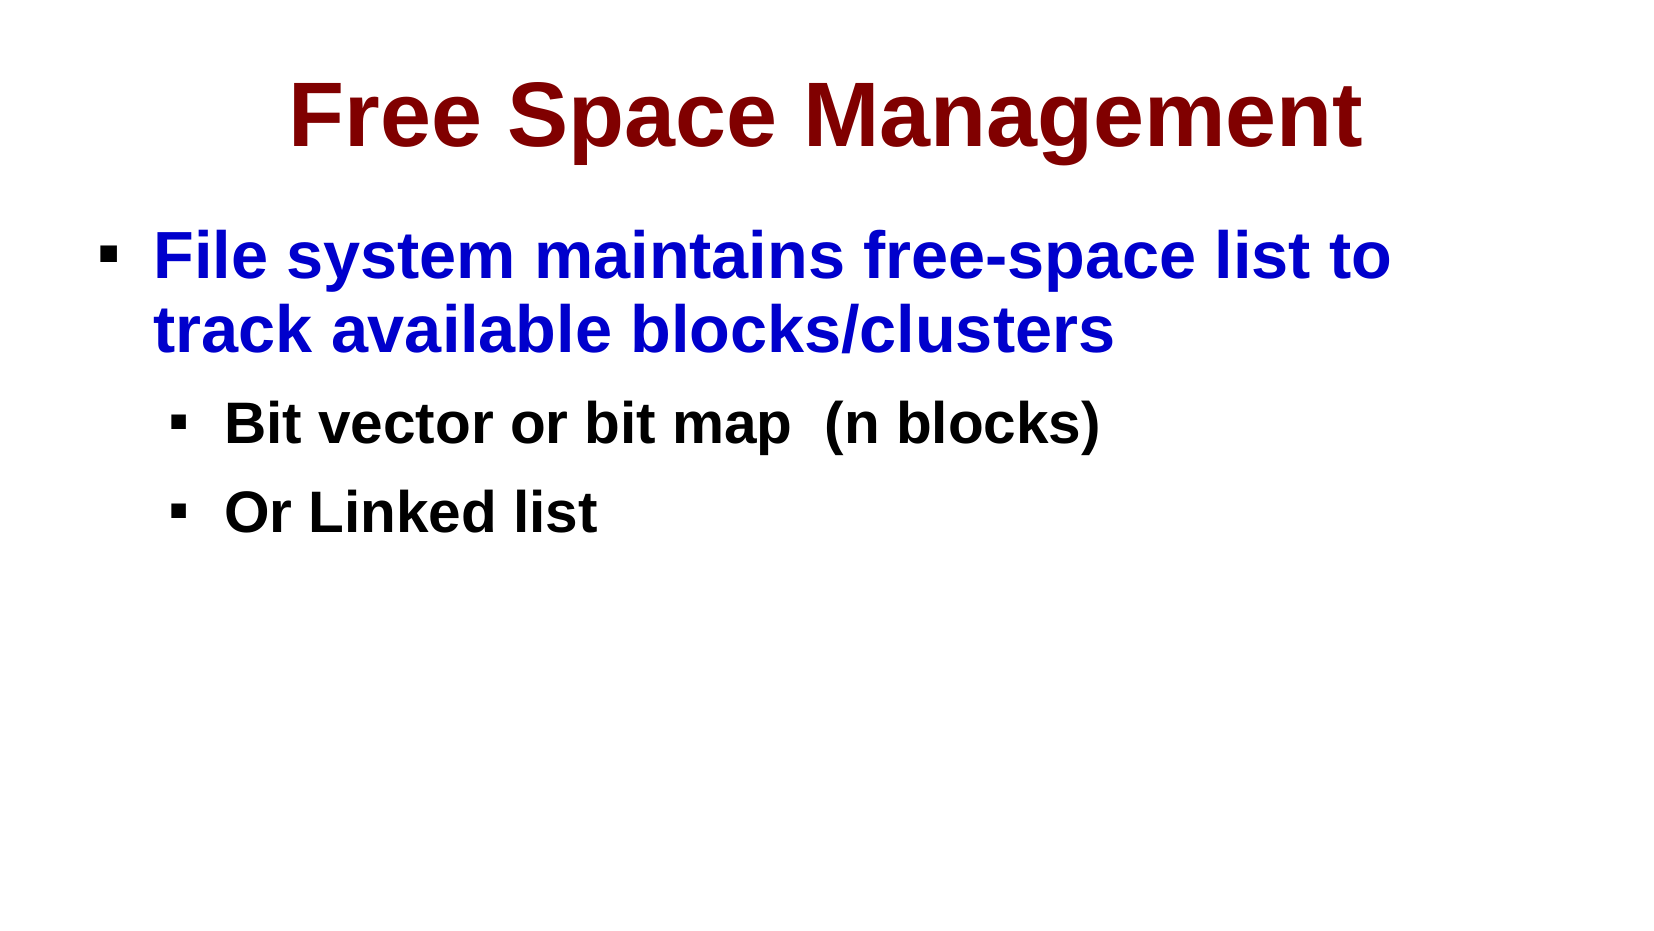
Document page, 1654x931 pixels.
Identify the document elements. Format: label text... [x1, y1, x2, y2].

title Free Space Management [82, 37, 1571, 193]
list File system maintains free-space list to track available blocks/clusters Bit vector or bit map (n blocks) Or Linked list [82, 217, 1571, 757]
